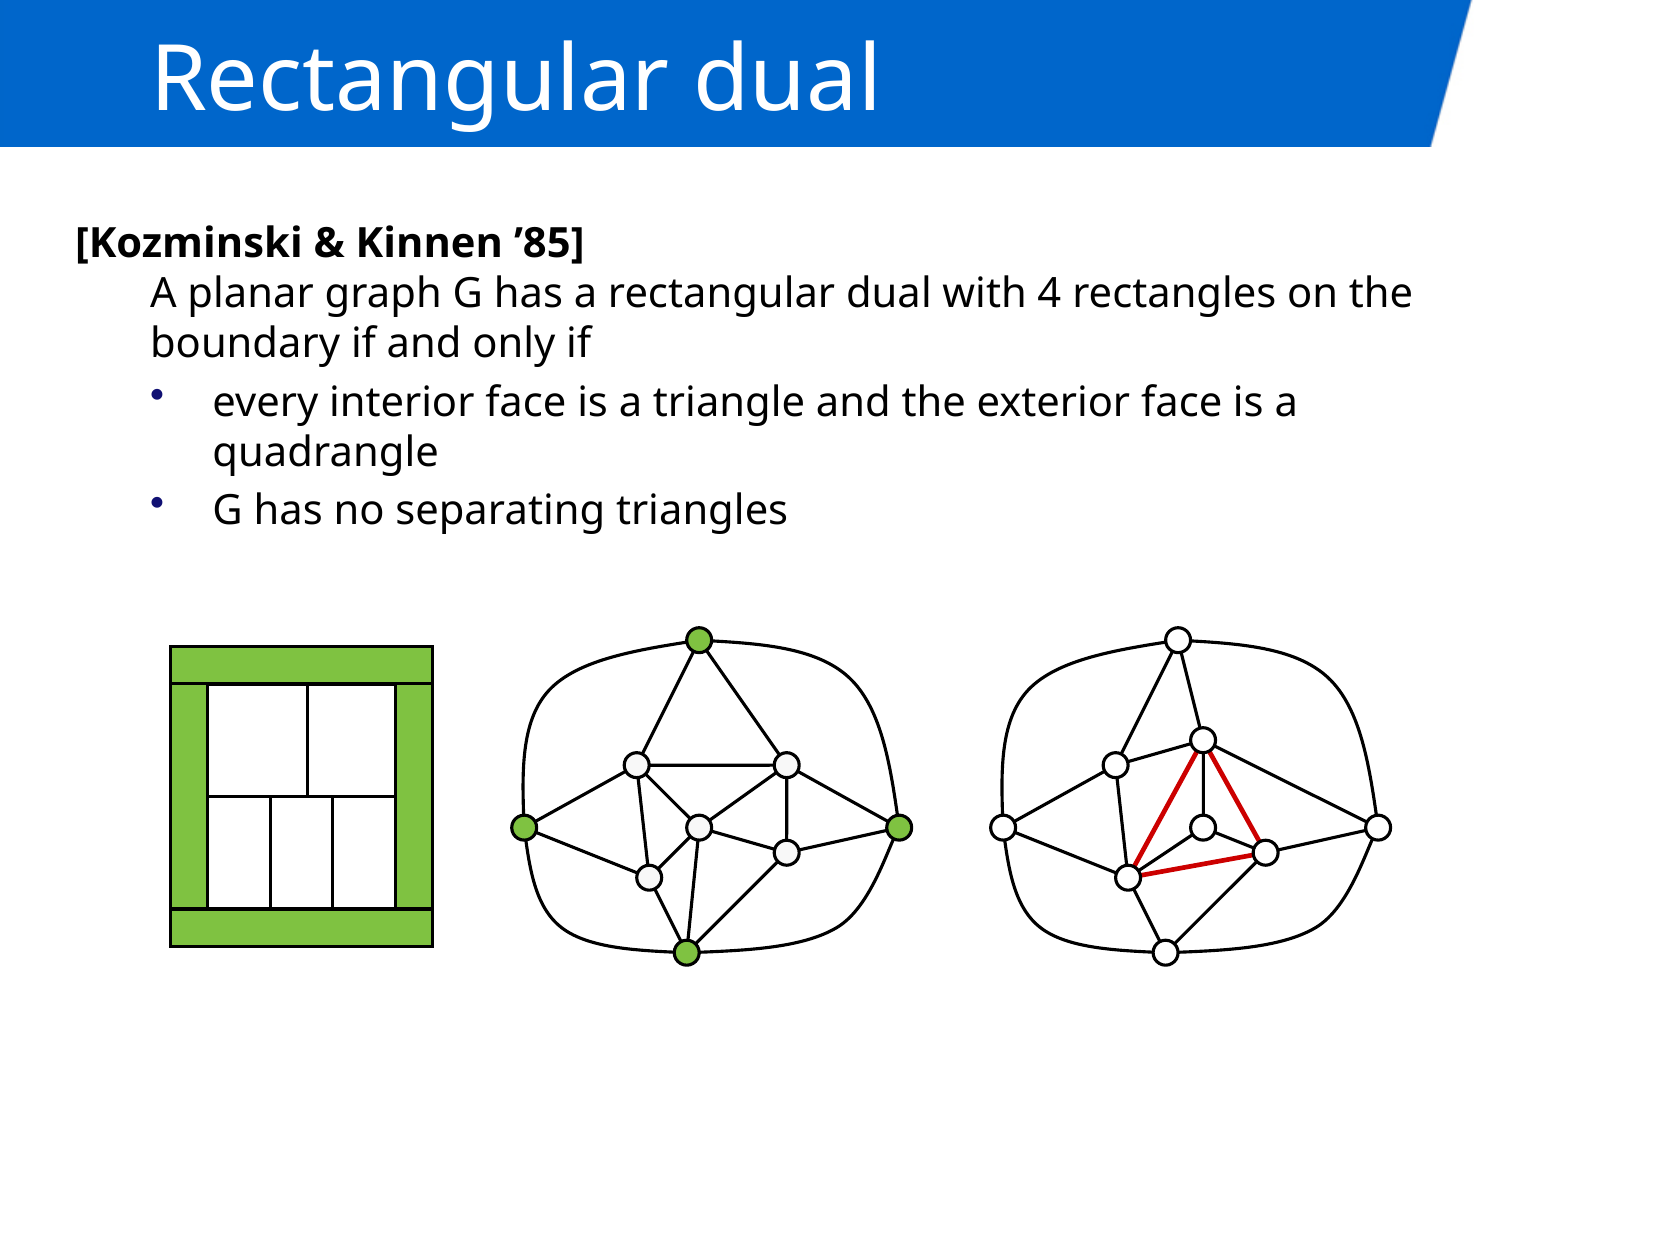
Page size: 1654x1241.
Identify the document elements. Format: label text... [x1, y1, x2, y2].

text_box [1115, 865, 1141, 891]
text_box [990, 815, 1016, 841]
text_box [1165, 627, 1191, 653]
text_box [674, 940, 700, 966]
text_box [1153, 940, 1179, 966]
text_box [886, 815, 912, 841]
text_box [636, 865, 662, 891]
text_box [686, 815, 712, 841]
text_box [511, 815, 537, 841]
text_box [774, 752, 800, 778]
text_box [1253, 840, 1279, 866]
list [Kozminski & Kinnen ’85] A planar graph G has a rectangular dual with 4 rectangles on the boundary if and only if every interior face is a triangle and the exterior face is a quadrangle G has no separating triangles [75, 216, 1461, 587]
text_box [1103, 752, 1129, 778]
text_box [774, 840, 800, 866]
text_box [1190, 727, 1216, 753]
picture [0, 0, 1474, 147]
title Rectangular dual [150, 15, 1456, 136]
text_box [170, 646, 433, 947]
text_box [1190, 815, 1216, 841]
text_box [686, 627, 712, 653]
text_box [624, 752, 650, 778]
text_box [1365, 815, 1391, 841]
